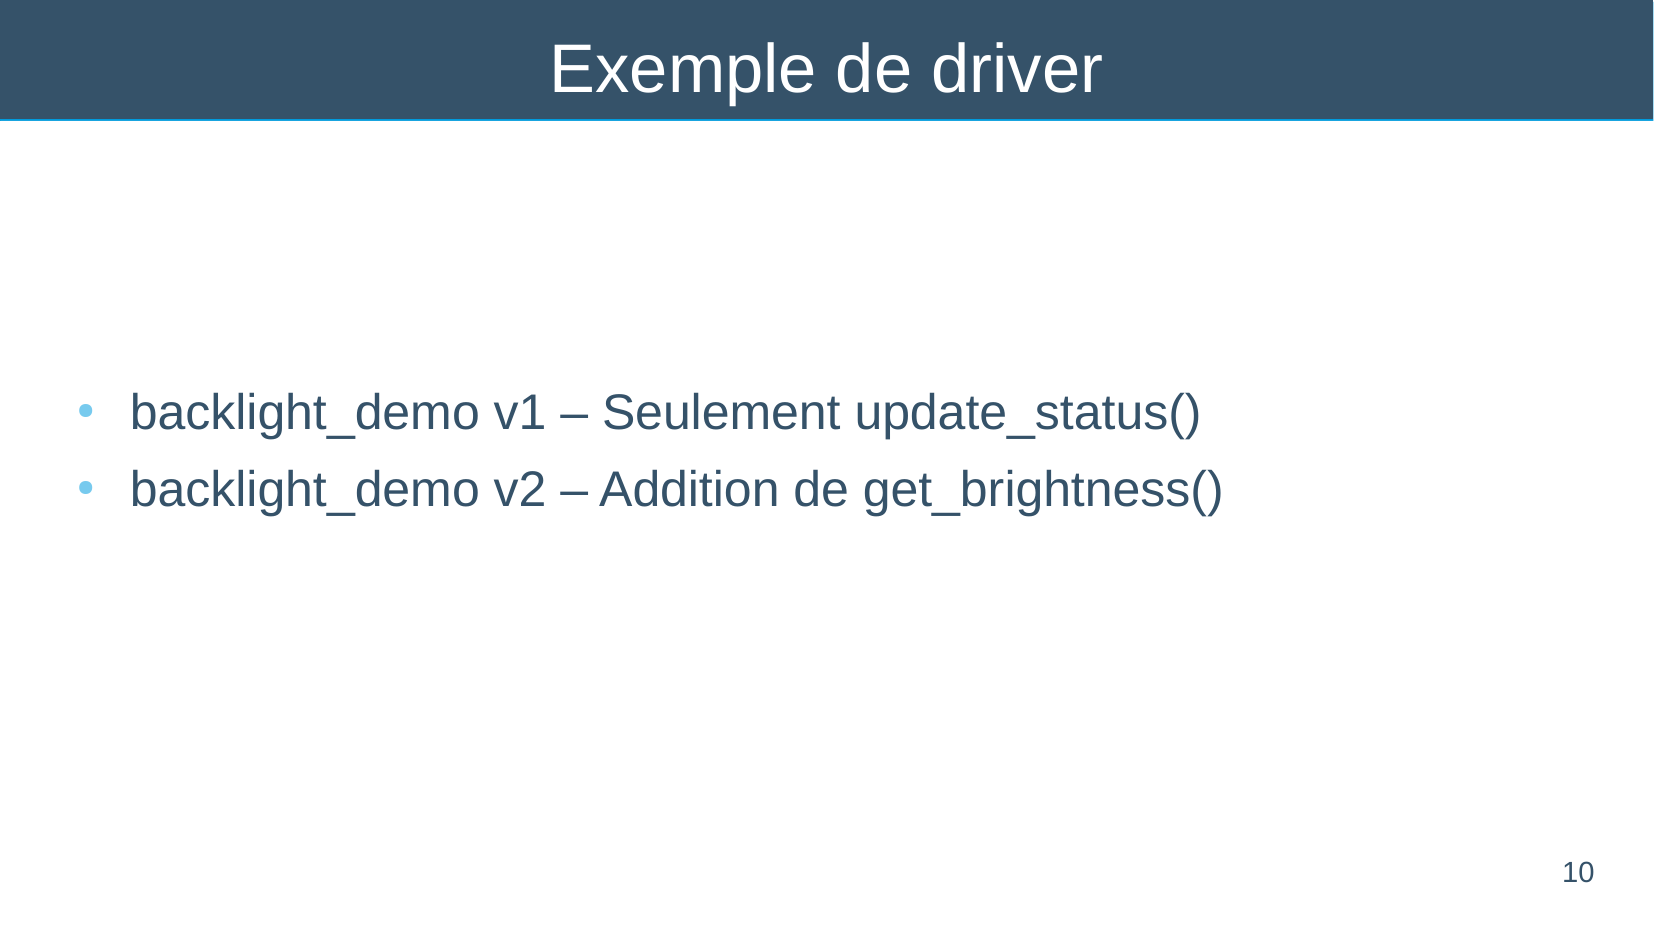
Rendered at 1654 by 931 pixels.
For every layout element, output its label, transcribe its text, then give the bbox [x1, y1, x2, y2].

title Exemple de driver [59, 29, 1595, 108]
list backlight_demo v1 – Seulement update_status() backlight_demo v2 – Addition de get_brightness() [59, 383, 1595, 768]
